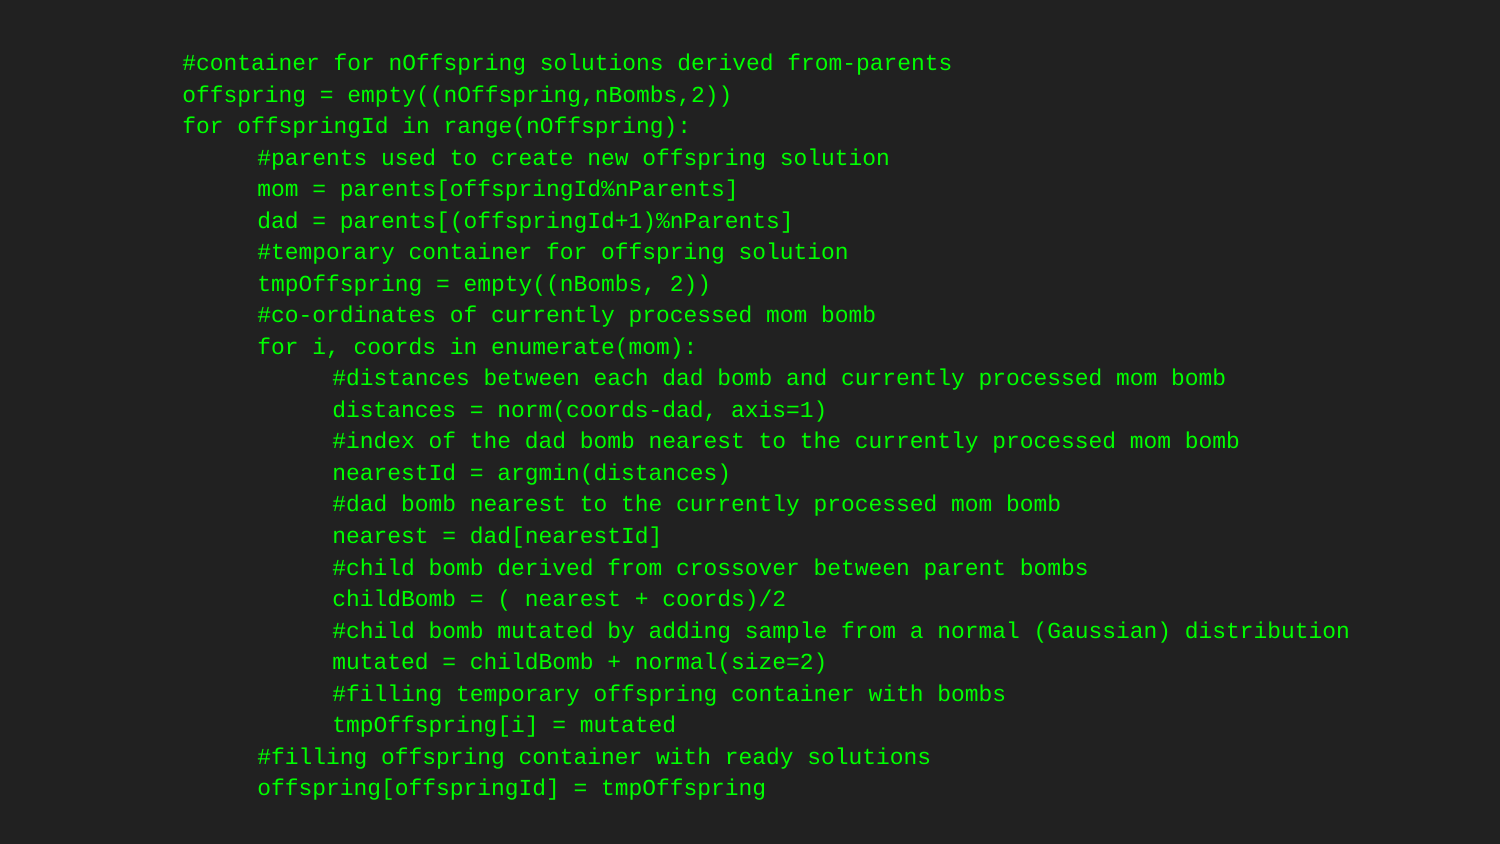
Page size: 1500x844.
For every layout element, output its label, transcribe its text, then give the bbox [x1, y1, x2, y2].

list #container for nOffspring solutions derived from-parents offspring = empty((nOffspring,nBombs,2)) for offspringId in range(nOffspring): #parents used to create new offspring solution mom = parents[offspringId%nParents] dad = parents[(offspringId+1)%nParents] #temporary container for offspring solution tmpOffspring = empty((nBombs, 2)) #co-ordinates of currently processed mom bomb for i, coords in enumerate(mom): #distances between each dad bomb and currently processed mom bomb distances = norm(coords-dad, axis=1) #index of the dad bomb nearest to the currently processed mom bomb nearestId = argmin(distances) #dad bomb nearest to the currently processed mom bomb nearest = dad[nearestId] #child bomb derived from crossover between parent bombs childBomb = ( nearest + coords)/2 #child bomb mutated by adding sample from a normal (Gaussian) distribution mutated = childBomb + normal(size=2) #filling temporary offspring container with bombs tmpOffspring[i] = mutated #filling offspring container with ready solutions offspring[offspringId] = tmpOffspring [167, 0, 1500, 844]
